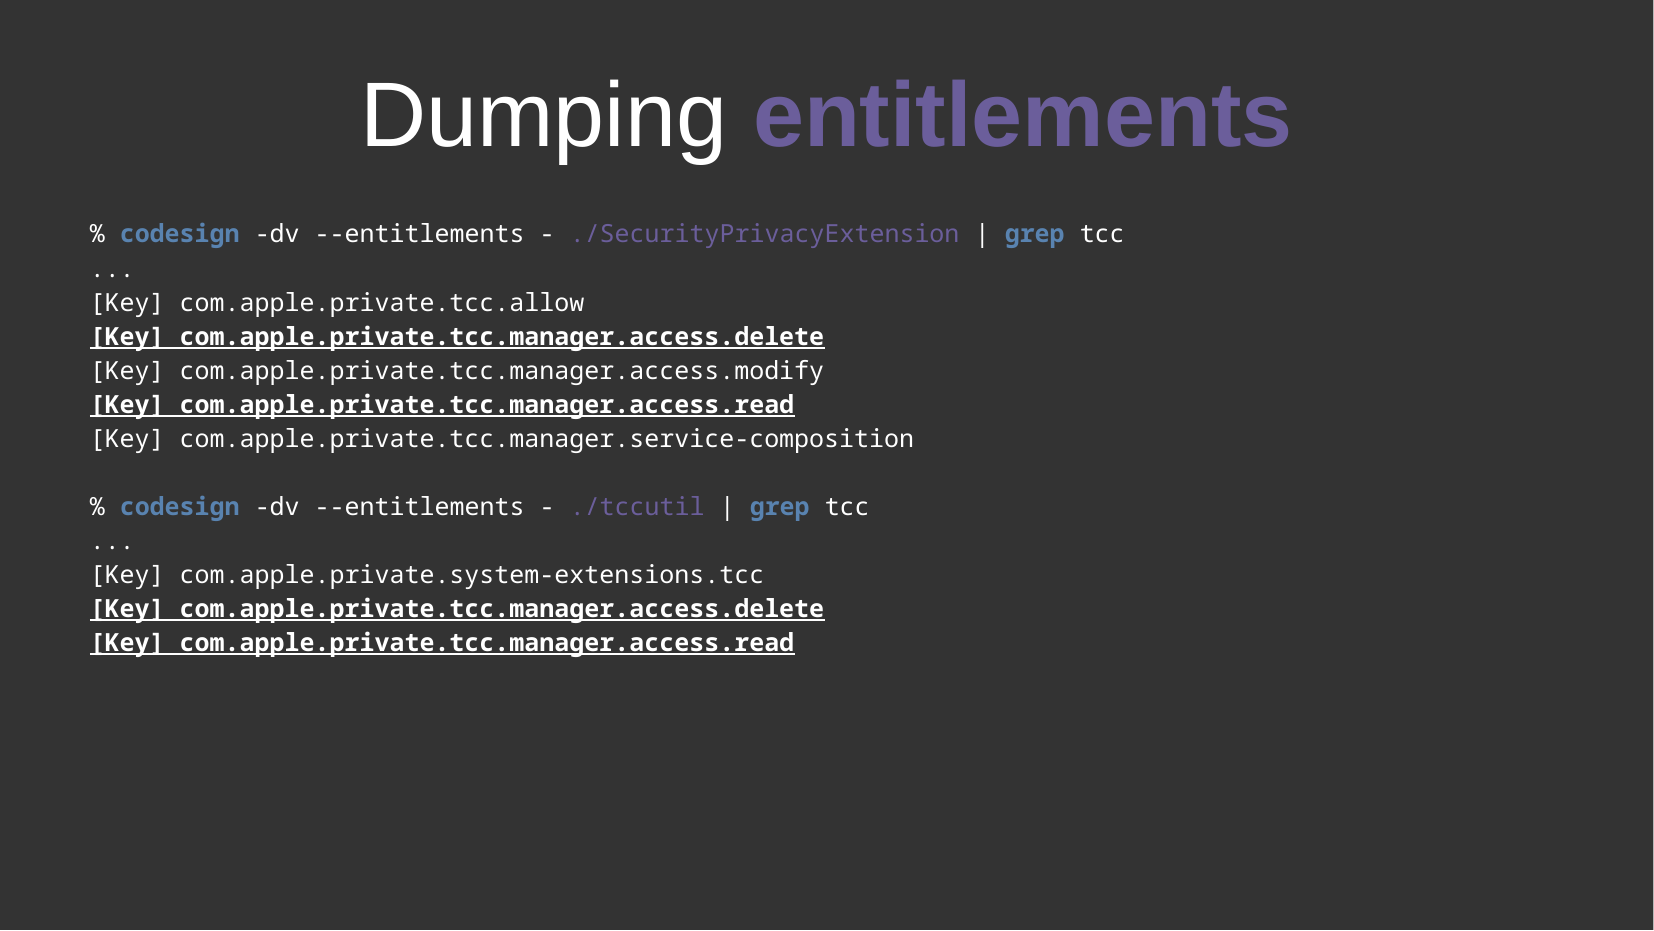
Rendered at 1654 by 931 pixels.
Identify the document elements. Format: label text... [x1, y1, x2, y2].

title Dumping entitlements [82, 37, 1571, 193]
text_box % codesign -dv --entitlements - ./SecurityPrivacyExtension | grep tcc ... [Key] com.apple.private.tcc.allow [Key] com.apple.private.tcc.manager.access.delete [Key] com.apple.private.tcc.manager.access.modify [Key] com.apple.private.tcc.manager.access.read [Key] com.apple.private.tcc.manager.service-composition % codesign -dv --entitlements - ./tccutil | grep tcc ... [Key] com.apple.private.system-extensions.tcc [Key] com.apple.private.tcc.manager.access.delete [Key] com.apple.private.tcc.manager.access.read [75, 200, 1613, 708]
